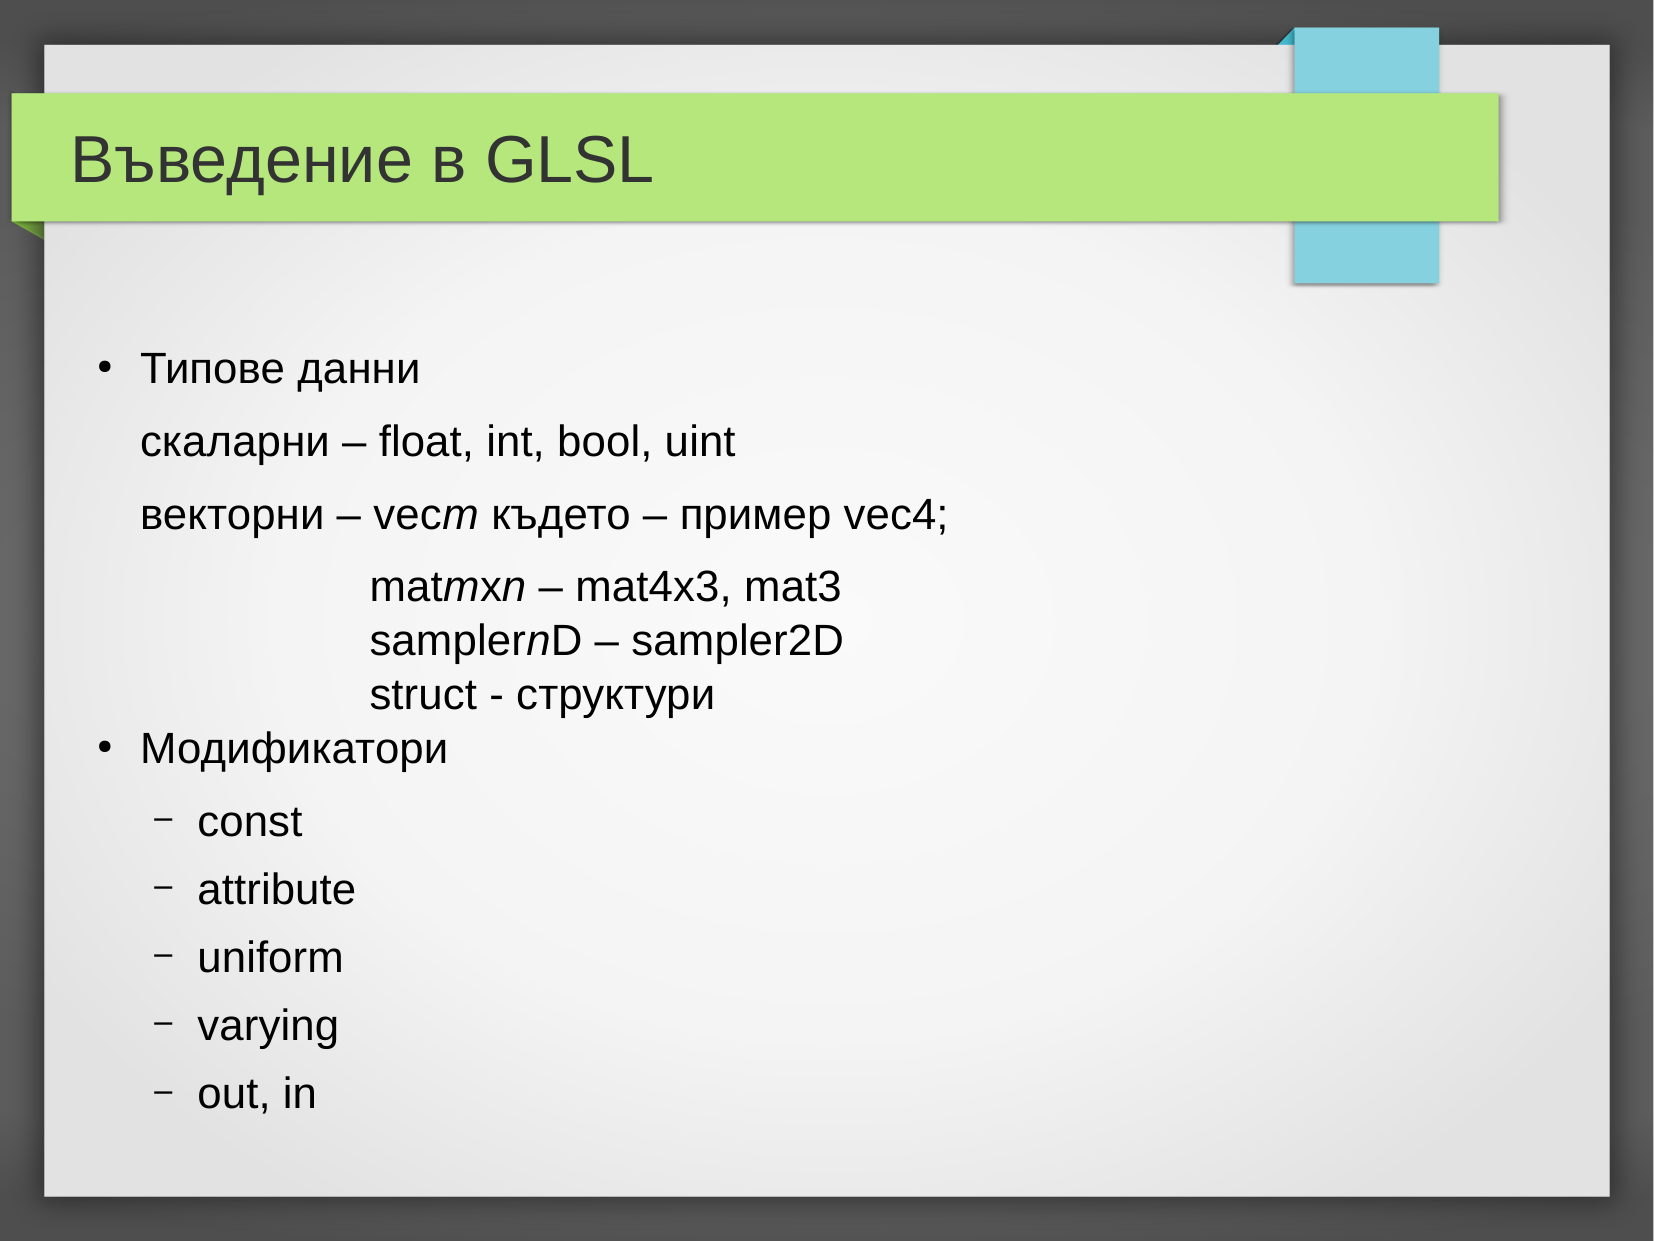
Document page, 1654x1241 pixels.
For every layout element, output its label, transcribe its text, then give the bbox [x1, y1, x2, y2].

picture [0, 0, 1654, 1241]
list Типове данни скаларни – float, int, bool, uint векторни – vecm където – пример vec4; matmxn – mat4x3, mat3 samplernD – sampler2D struct - структури Модификатори const attribute uniform varying out, in [82, 343, 1471, 1126]
title Въведение в GLSL [70, 106, 1229, 213]
